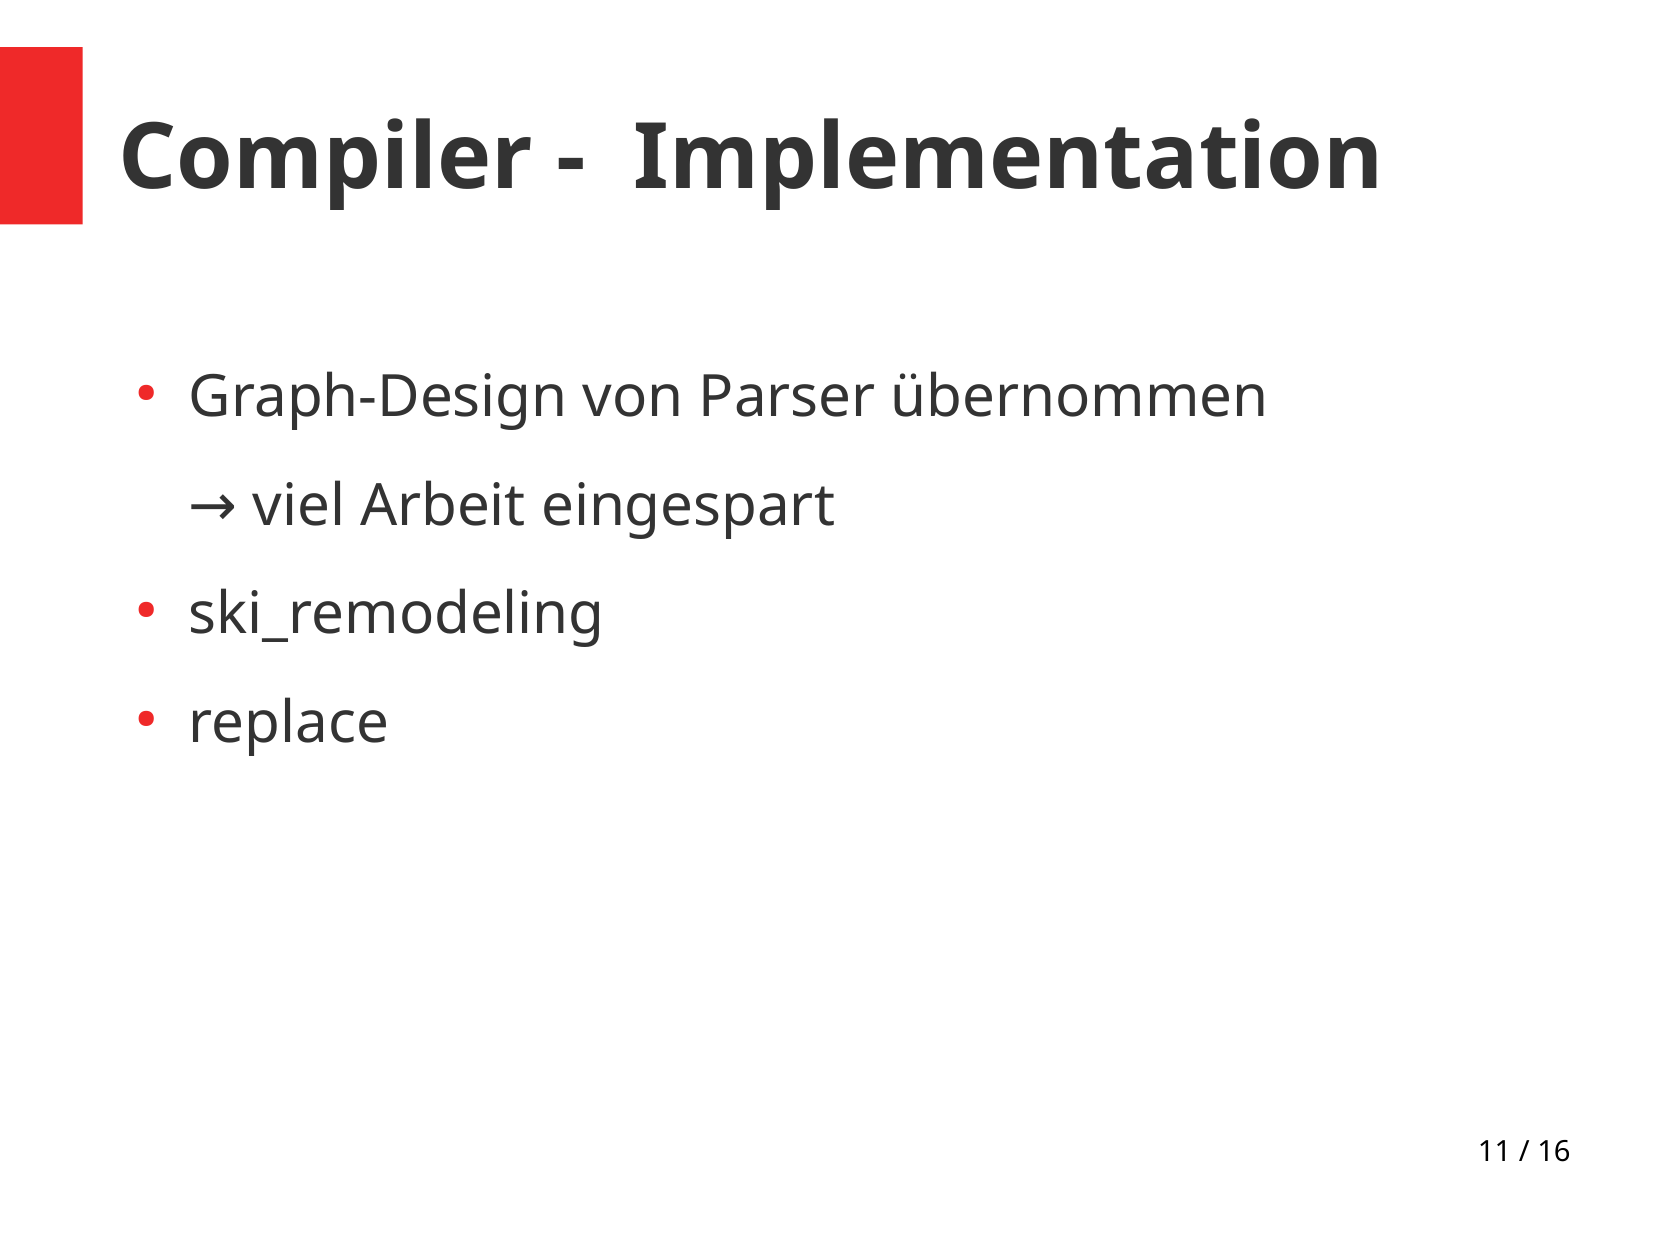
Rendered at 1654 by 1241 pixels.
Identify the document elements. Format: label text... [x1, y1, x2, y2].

list Graph-Design von Parser übernommen → viel Arbeit eingespart ski_remodeling replace [118, 354, 1536, 1074]
title Compiler - Implementation [118, 49, 1571, 257]
